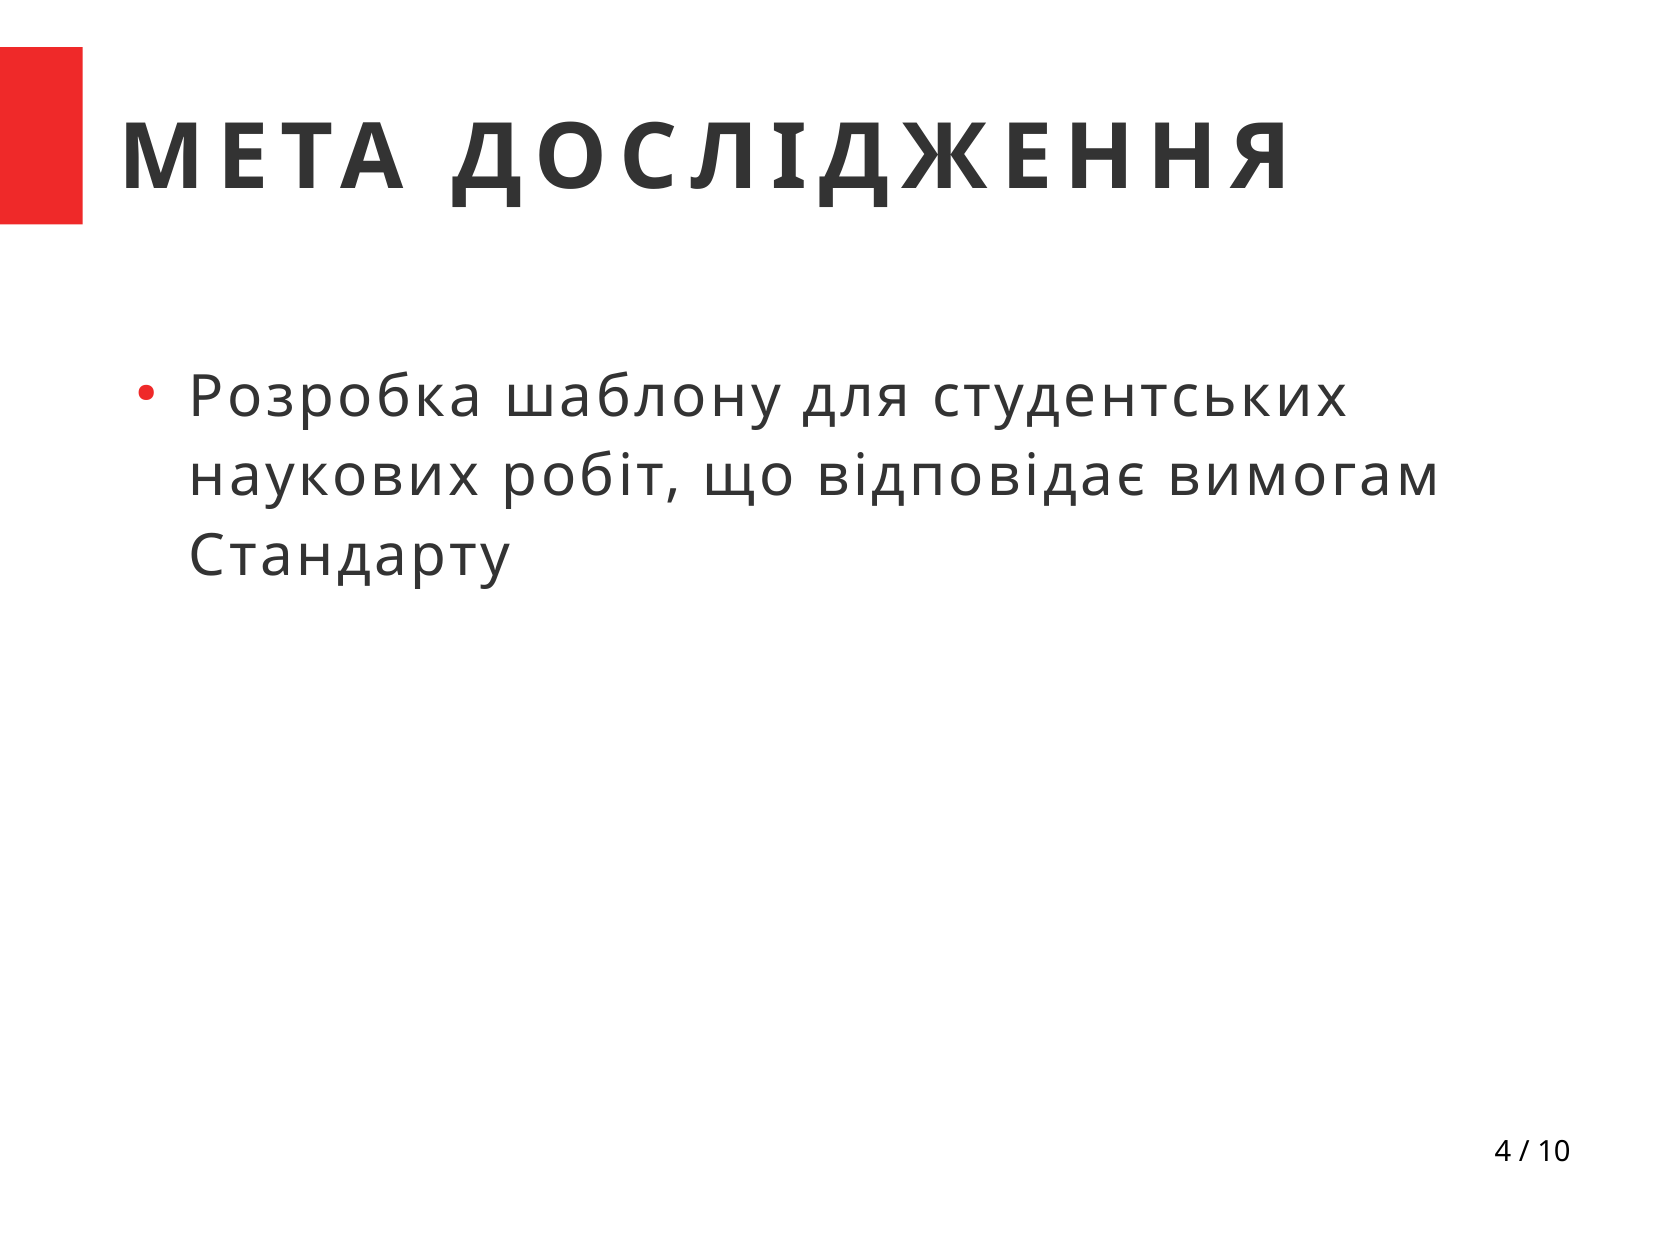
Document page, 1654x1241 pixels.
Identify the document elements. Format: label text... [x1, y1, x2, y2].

list Розробка шаблону для студентських наукових робіт, що відповідає вимогам Стандарту [118, 354, 1536, 859]
title Мета дослідження [118, 42, 1571, 264]
